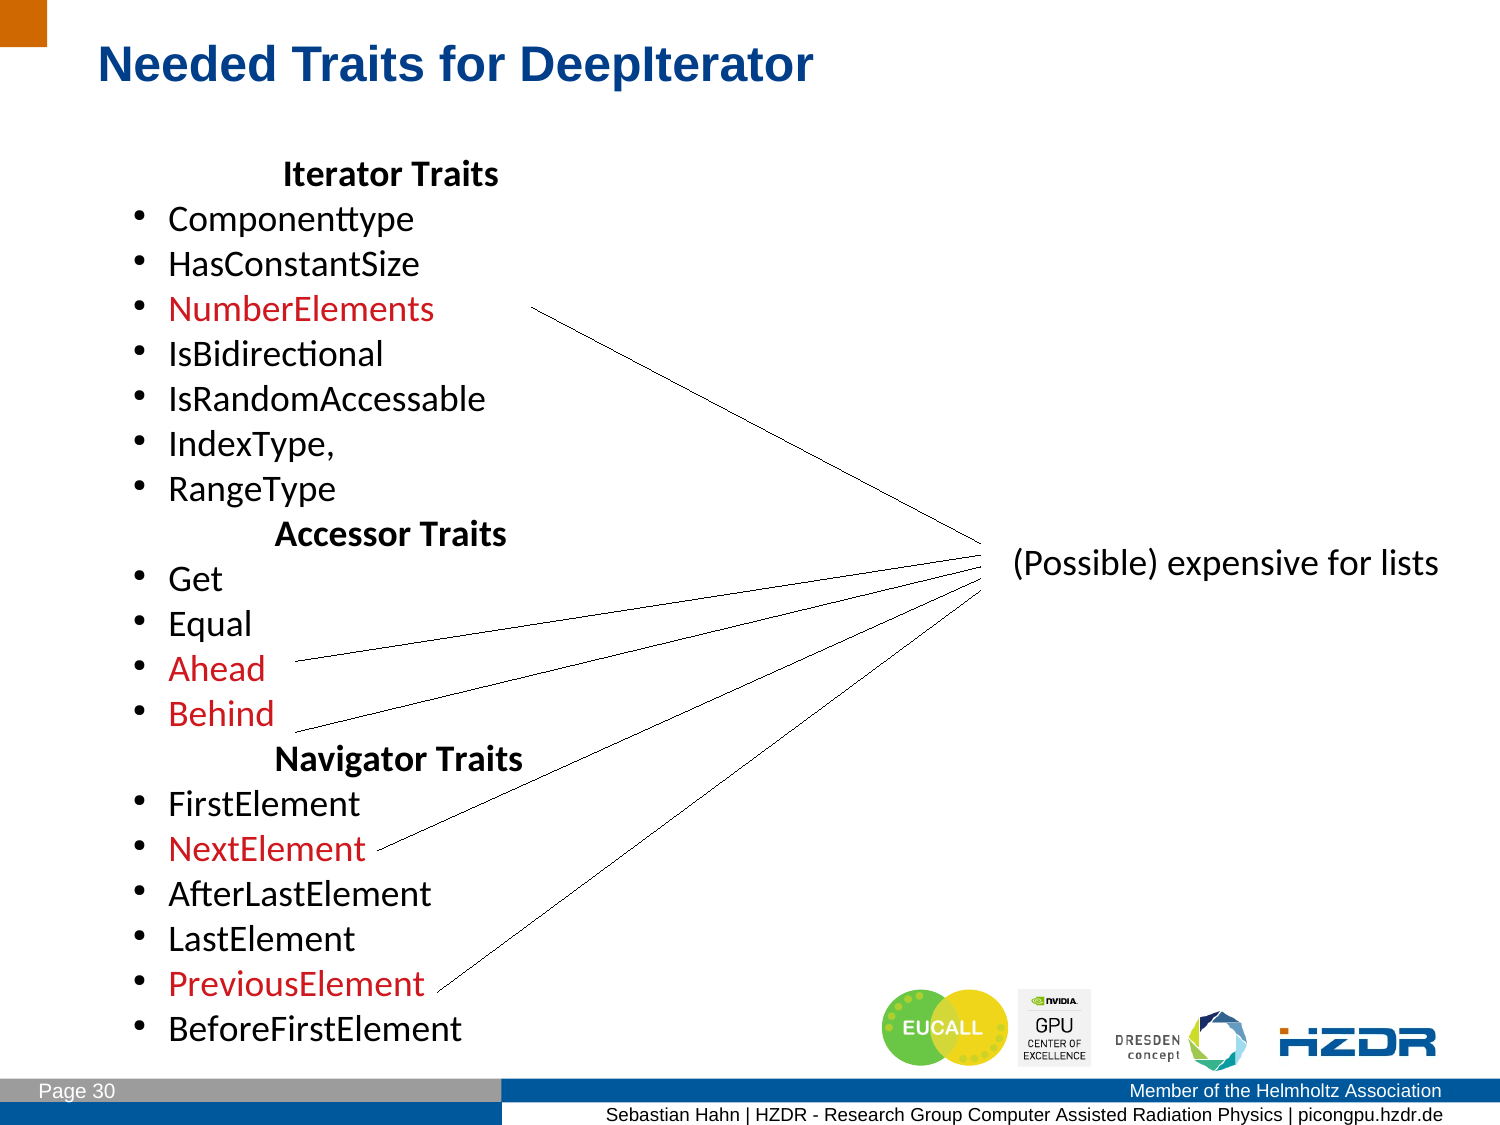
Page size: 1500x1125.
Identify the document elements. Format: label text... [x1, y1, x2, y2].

list Needed Traits for DeepIterator [82, 23, 1430, 178]
picture [1116, 1011, 1247, 1071]
picture [1257, 1011, 1453, 1073]
picture [874, 980, 1099, 1075]
text_box Iterator Traits Componenttype HasConstantSize NumberElements IsBidirectional IsRandomAccessable IndexType, RangeType Accessor Traits Get Equal Ahead Behind Navigator Traits FirstElement NextElement AfterLastElement LastElement PreviousElement BeforeFirstElement [118, 141, 839, 1102]
text_box (Possible) expensive for lists [997, 530, 1455, 591]
